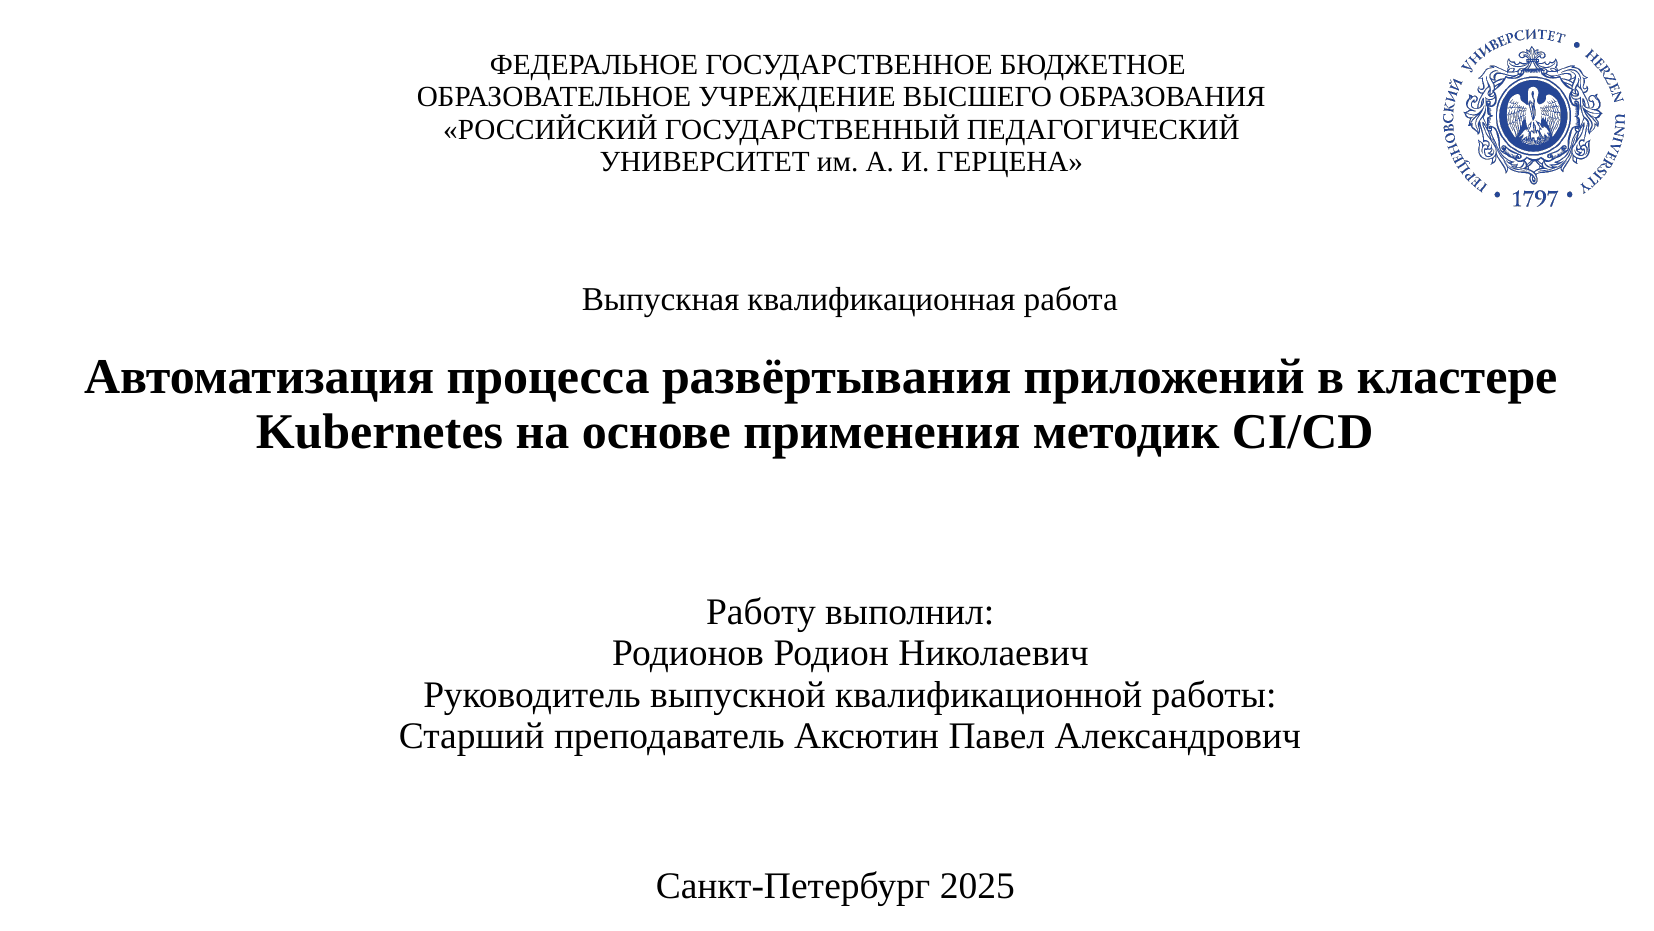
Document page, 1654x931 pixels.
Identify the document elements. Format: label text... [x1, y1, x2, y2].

subtitle Работу выполнил: Родионов Родион Николаевич Руководитель выпускной квалификационной работы: Старший преподаватель Аксютин Павел Александрович [106, 590, 1595, 758]
title ФЕДЕРАЛЬНОЕ ГОСУДАРСТВЕННОЕ БЮДЖЕТНОЕ ОБРАЗОВАТЕЛЬНОЕ УЧРЕЖДЕНИЕ ВЫСШЕГО ОБРАЗОВАНИЯ «РОССИЙСКИЙ ГОСУДАРСТВЕННЫЙ ПЕДАГОГИЧЕСКИЙ УНИВЕРСИТЕТ им. А. И. ГЕРЦЕНА» [413, 49, 1270, 178]
picture [1443, 29, 1625, 207]
title Автоматизация процесса развёртывания приложений в кластере Kubernetes на основе применения методик CI/CD [76, 265, 1565, 543]
text_box Санкт-Петербург 2025 [637, 856, 1034, 916]
title Выпускная квалификационная работа [431, 243, 1270, 355]
